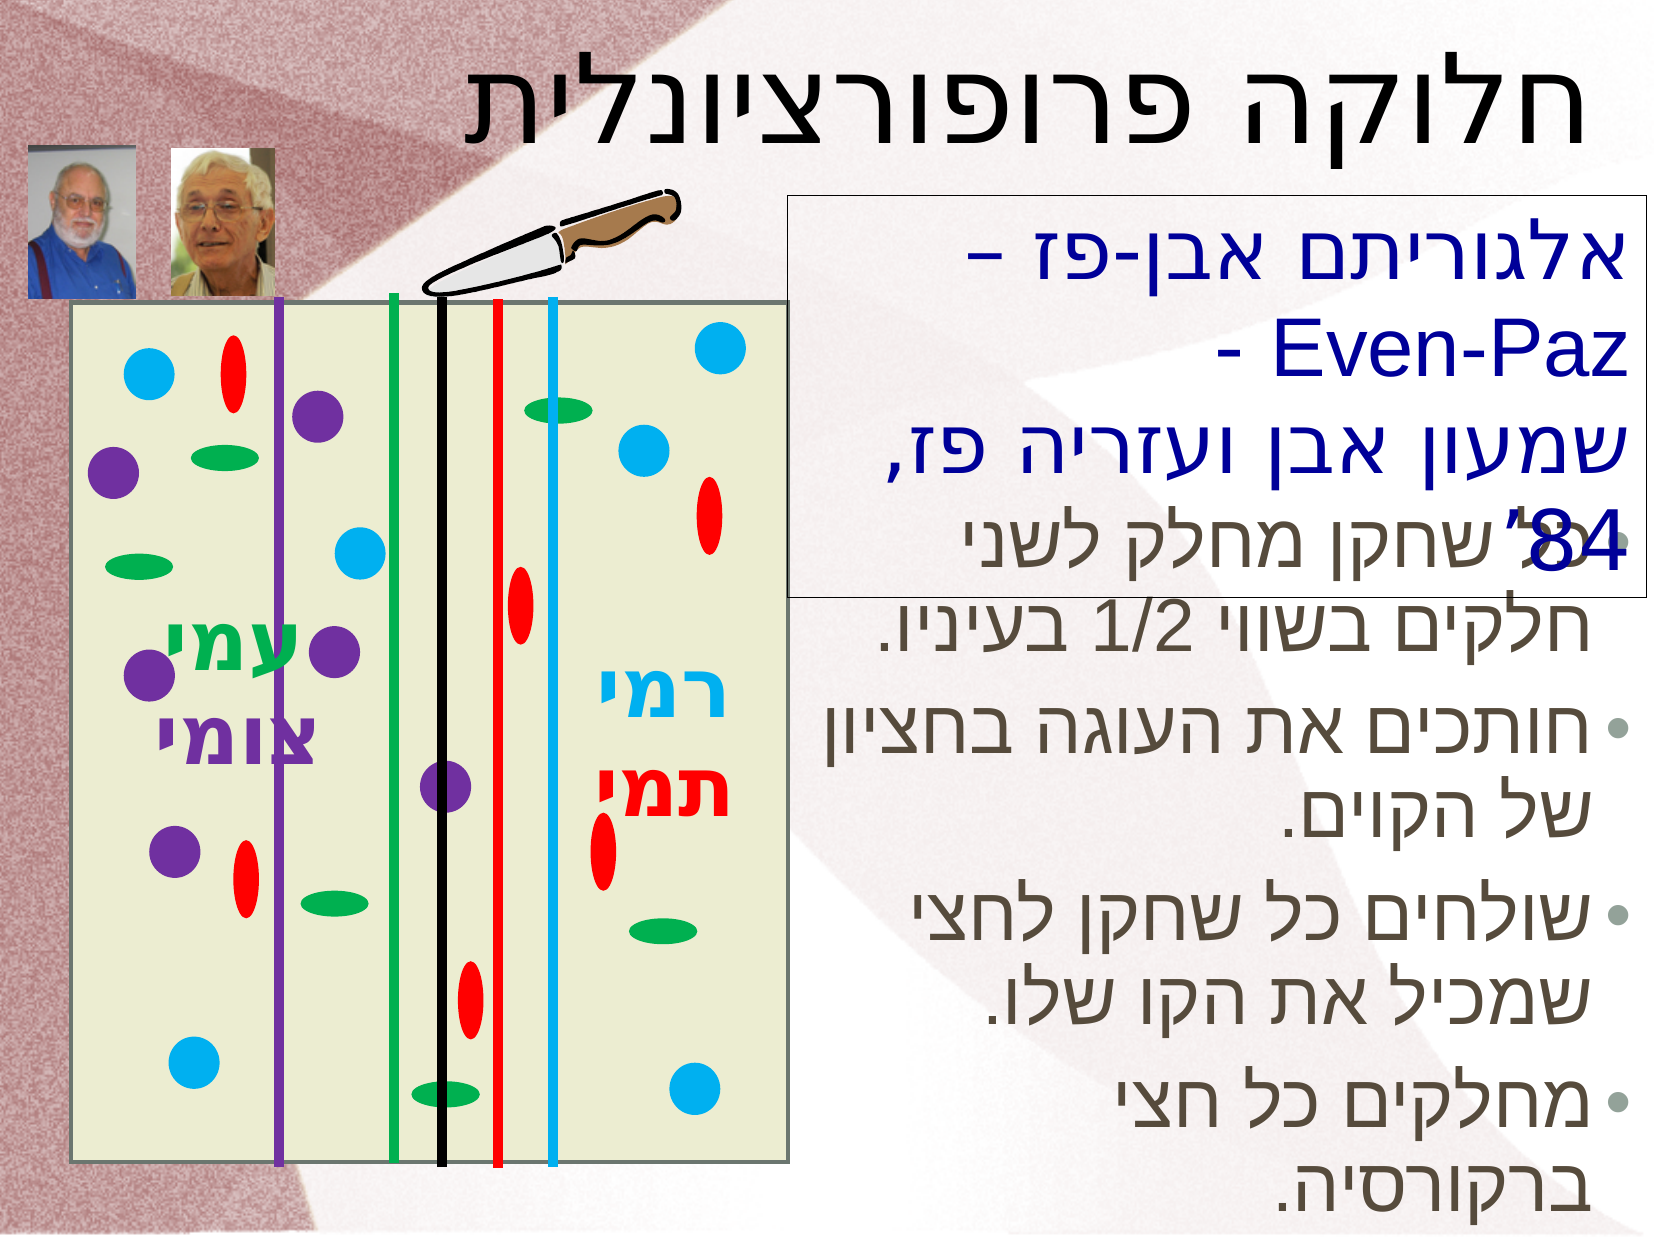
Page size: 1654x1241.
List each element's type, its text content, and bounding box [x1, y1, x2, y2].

text_box [284, 302, 389, 1162]
text_box רמי [546, 626, 747, 725]
text_box [447, 302, 493, 1162]
text_box [71, 302, 274, 1162]
text_box צומי [104, 673, 338, 790]
title חלוקה פרופורציונלית [159, 0, 1654, 188]
text_box כל שחקן מחלק לשני חלקים בשווי 1/2 בעיניו. חותכים את העוגה בחציון של הקוים. שולחים כל שחקן לחצי שמכיל את הקו שלו. מחלקים כל חצי ברקורסיה. [787, 491, 1654, 1231]
text_box [399, 302, 437, 1162]
text_box אלגוריתם אבן-פז – Even-Paz - שמעון אבן ועזריה פז, 84’ [787, 195, 1647, 492]
text_box עמי [113, 579, 320, 673]
text_box [558, 302, 787, 1162]
text_box [503, 302, 548, 1162]
picture [0, 0, 1654, 1241]
text_box תמי [543, 725, 751, 842]
text_box כל שחקן מחלק לשני חלקים בשווי 1/2 בעיניו. חותכים את העוגה בחציון של הקוים. שולחים כל שחקן לחצי שמכיל את הקו שלו. מחלקים כל חצי ברקורסיה. [788, 492, 1646, 597]
